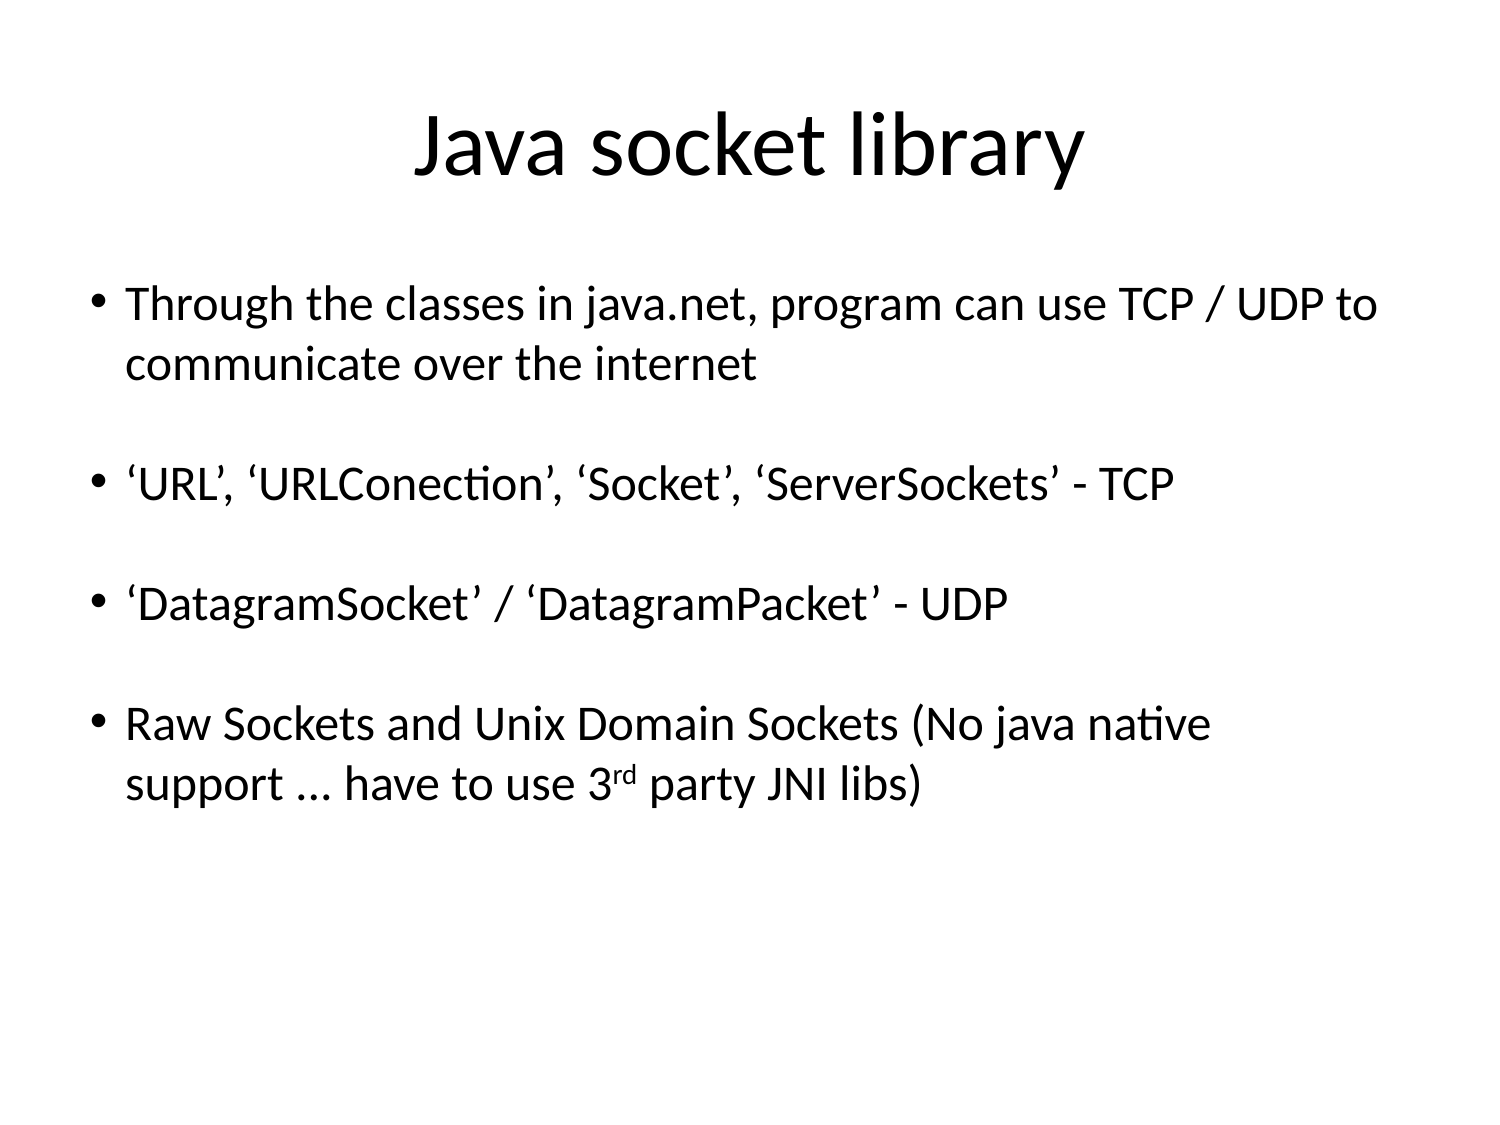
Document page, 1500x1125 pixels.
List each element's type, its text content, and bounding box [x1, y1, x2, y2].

text_box Through the classes in java.net, program can use TCP / UDP to communicate over the internet ‘URL’, ‘URLConection’, ‘Socket’, ‘ServerSockets’ - TCP ‘DatagramSocket’ / ‘DatagramPacket’ - UDP Raw Sockets and Unix Domain Sockets (No java native support ... have to use 3rd party JNI libs) [75, 262, 1425, 1005]
text_box Java socket library [75, 45, 1425, 233]
